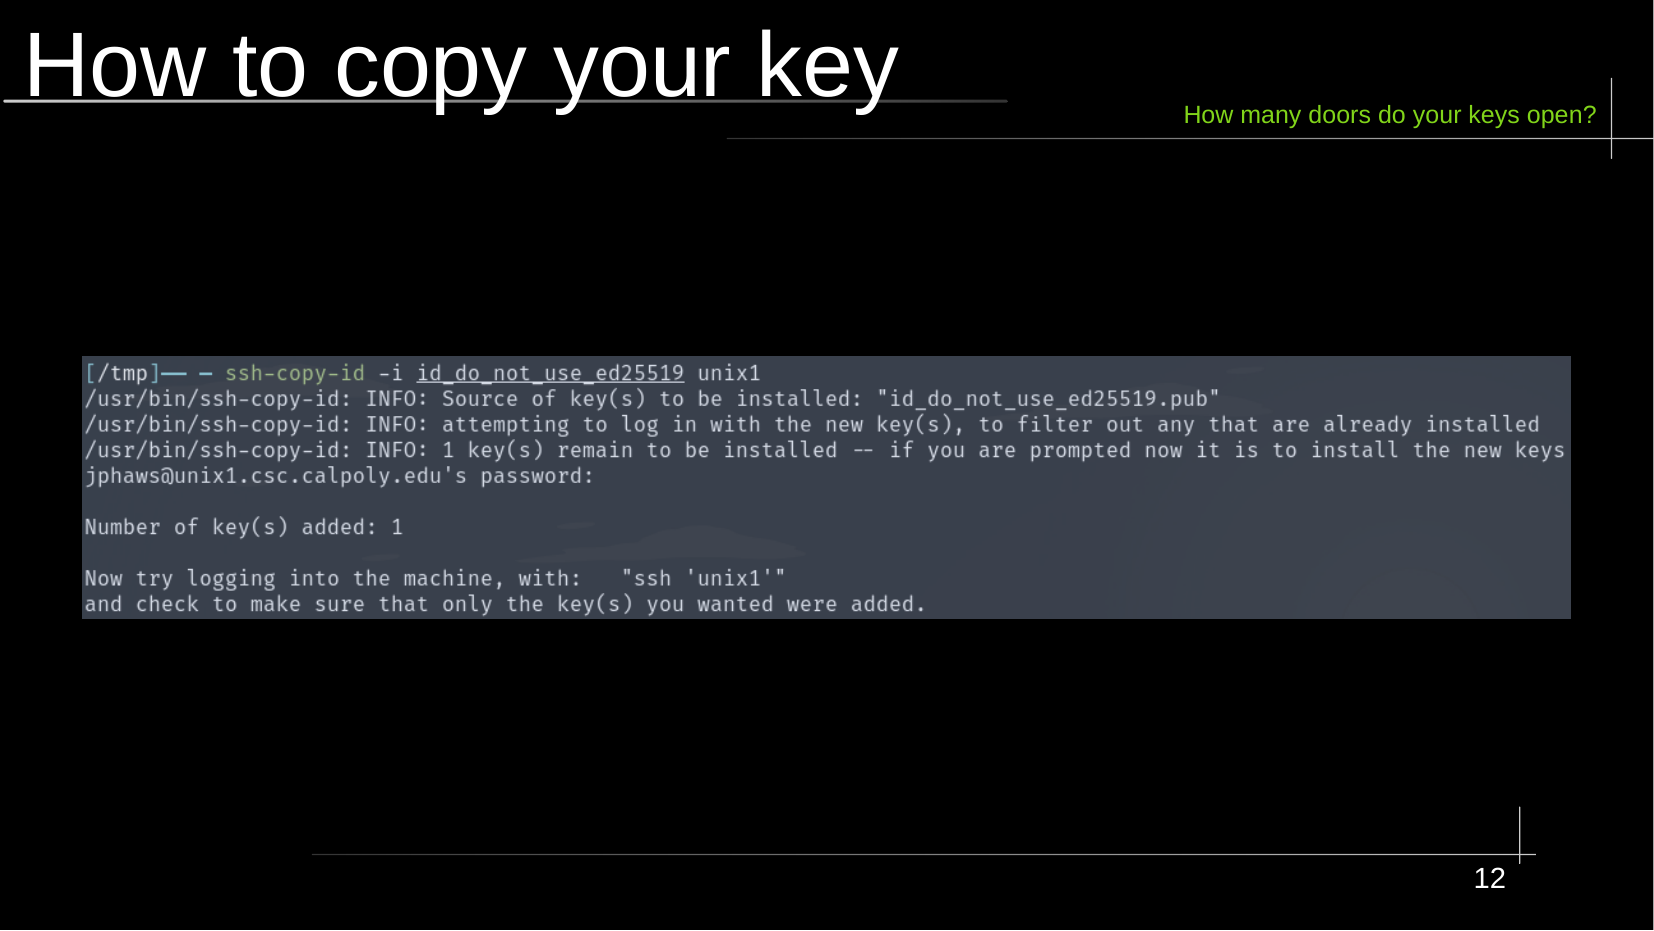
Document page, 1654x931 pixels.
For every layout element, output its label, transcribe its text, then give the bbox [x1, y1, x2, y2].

text_box How many doors do your keys open? [1012, 93, 1613, 137]
title How to copy your key [23, 11, 1589, 119]
picture [82, 356, 1571, 619]
